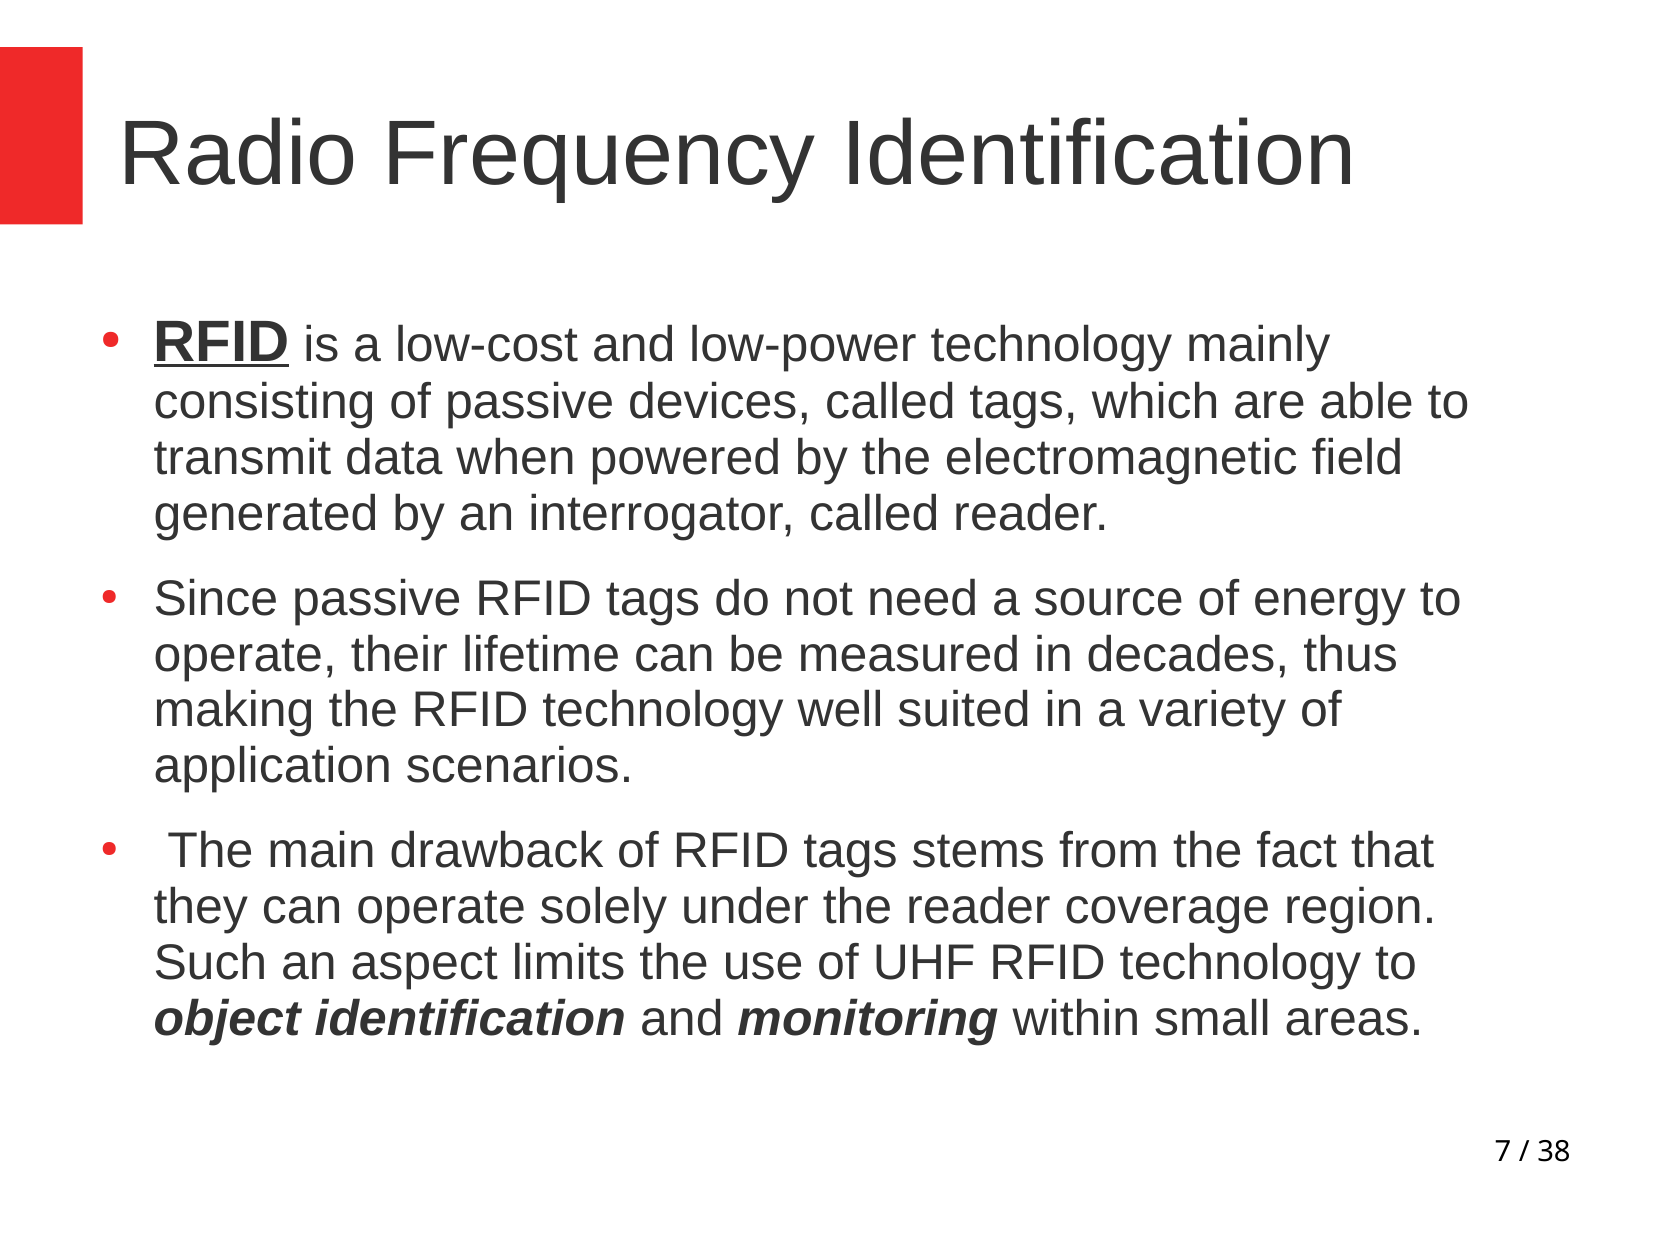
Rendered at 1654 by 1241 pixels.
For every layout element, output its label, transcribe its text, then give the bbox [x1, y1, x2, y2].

list RFID is a low-cost and low-power technology mainly consisting of passive devices, called tags, which are able to transmit data when powered by the electromagnetic field generated by an interrogator, called reader. Since passive RFID tags do not need a source of energy to operate, their lifetime can be measured in decades, thus making the RFID technology well suited in a variety of application scenarios. The main drawback of RFID tags stems from the fact that they can operate solely under the reader coverage region. Such an aspect limits the use of UHF RFID technology to object identification and monitoring within small areas. [82, 308, 1501, 1028]
title Radio Frequency Identification [118, 49, 1571, 257]
